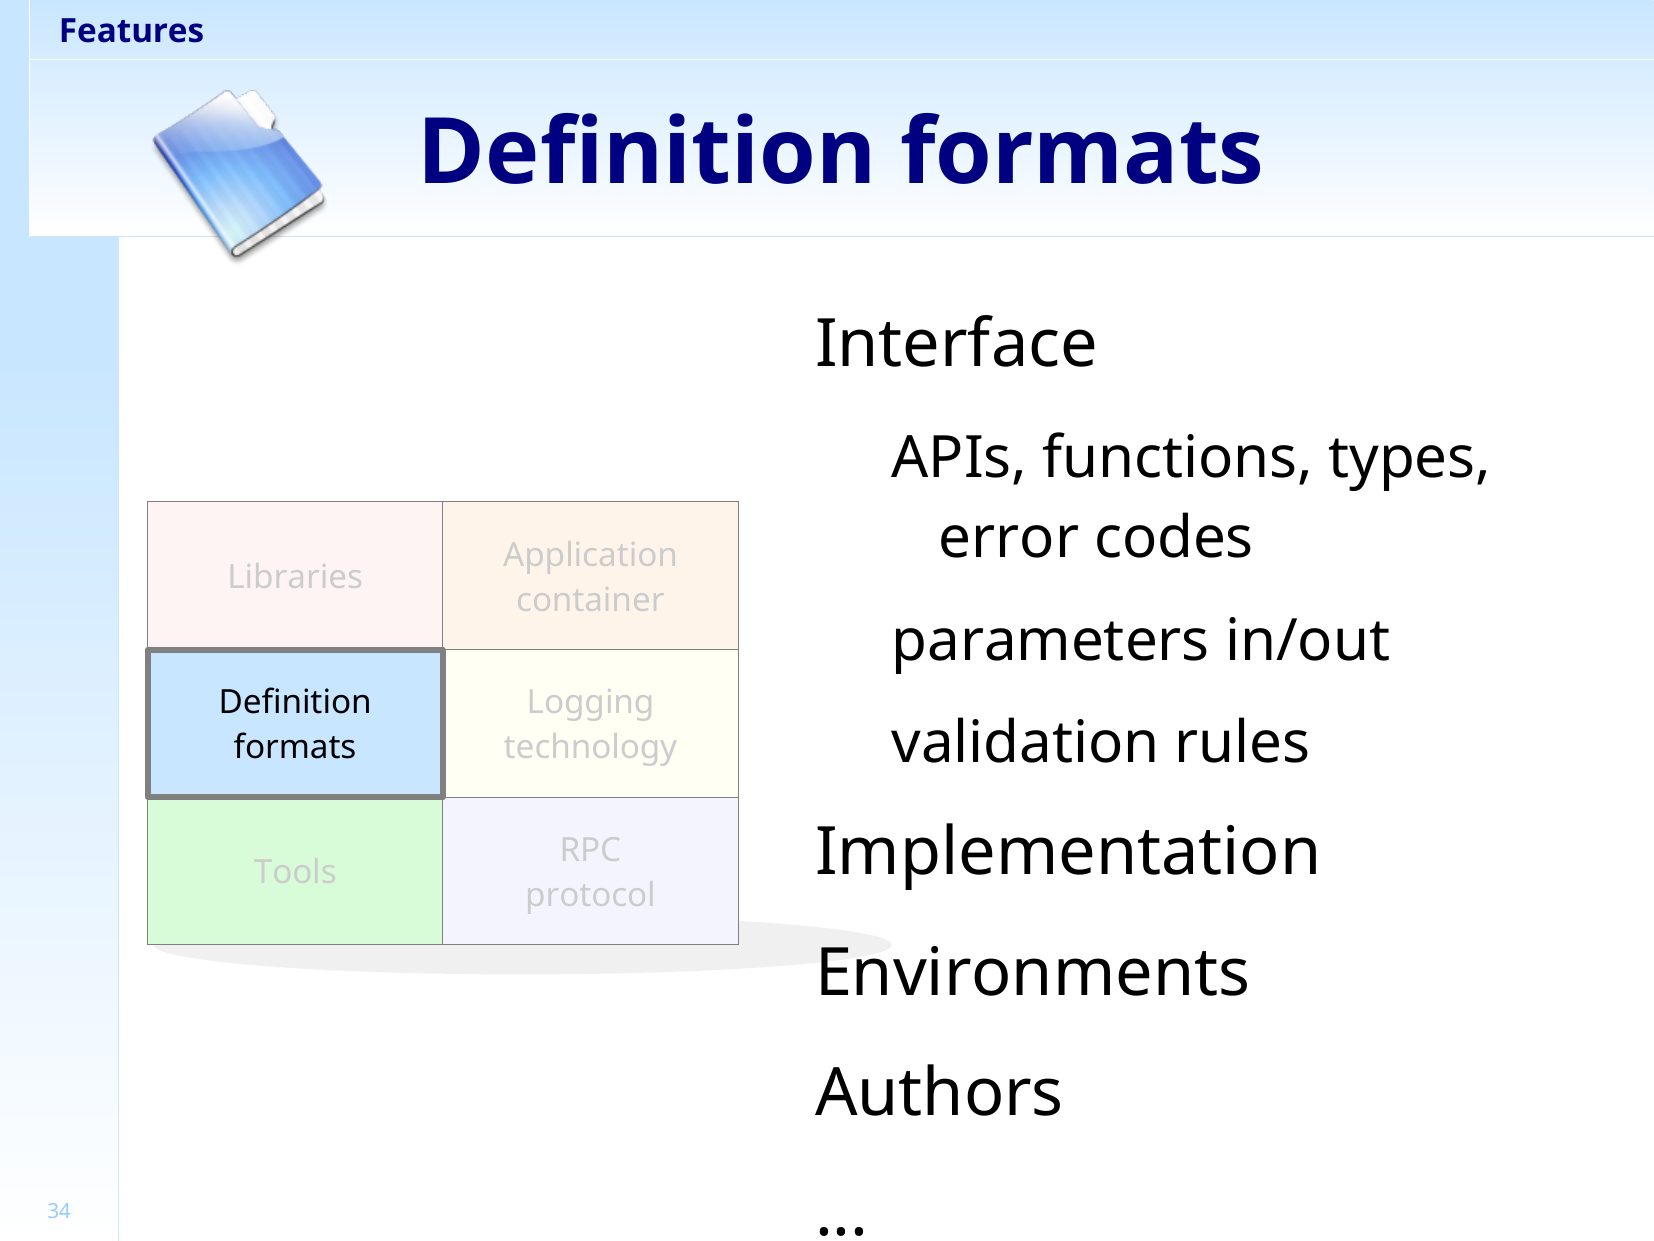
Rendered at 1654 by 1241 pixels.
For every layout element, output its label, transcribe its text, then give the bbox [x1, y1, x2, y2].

title Definition formats [29, 59, 1654, 237]
title Features [59, 0, 355, 60]
text_box [443, 798, 738, 944]
text_box [153, 920, 797, 975]
text_box [148, 798, 442, 944]
text_box [443, 650, 738, 797]
text_box Definition formats [147, 649, 443, 798]
text_box [443, 502, 738, 649]
text_box [148, 502, 442, 649]
list Interface APIs, functions, types, error codes parameters in/out validation rules Implementation Environments Authors ... [797, 295, 1625, 1171]
picture [147, 69, 344, 266]
